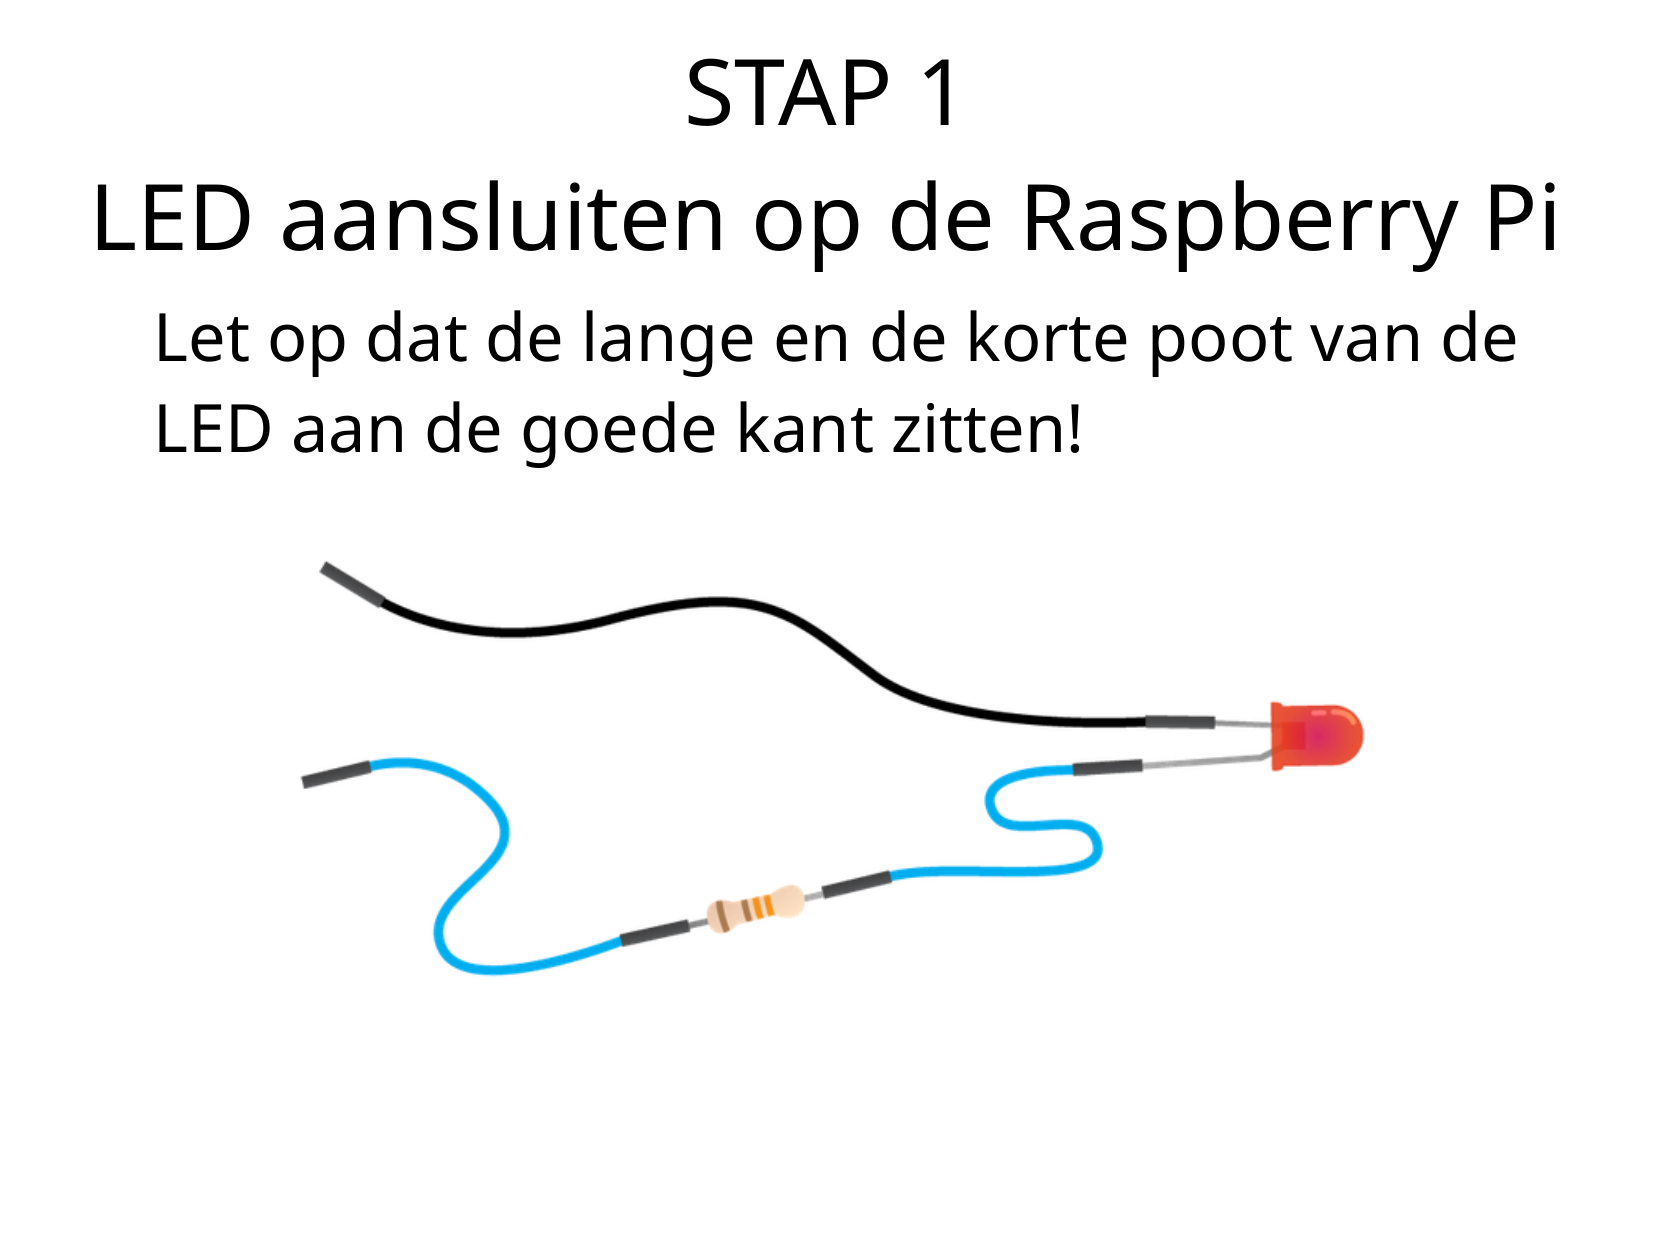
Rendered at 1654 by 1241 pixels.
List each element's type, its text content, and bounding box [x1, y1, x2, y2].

title STAP 1 LED aansluiten op de Raspberry Pi [82, 49, 1571, 257]
picture [204, 484, 1471, 1051]
list Let op dat de lange en de korte poot van de LED aan de goede kant zitten! [82, 290, 1571, 1010]
